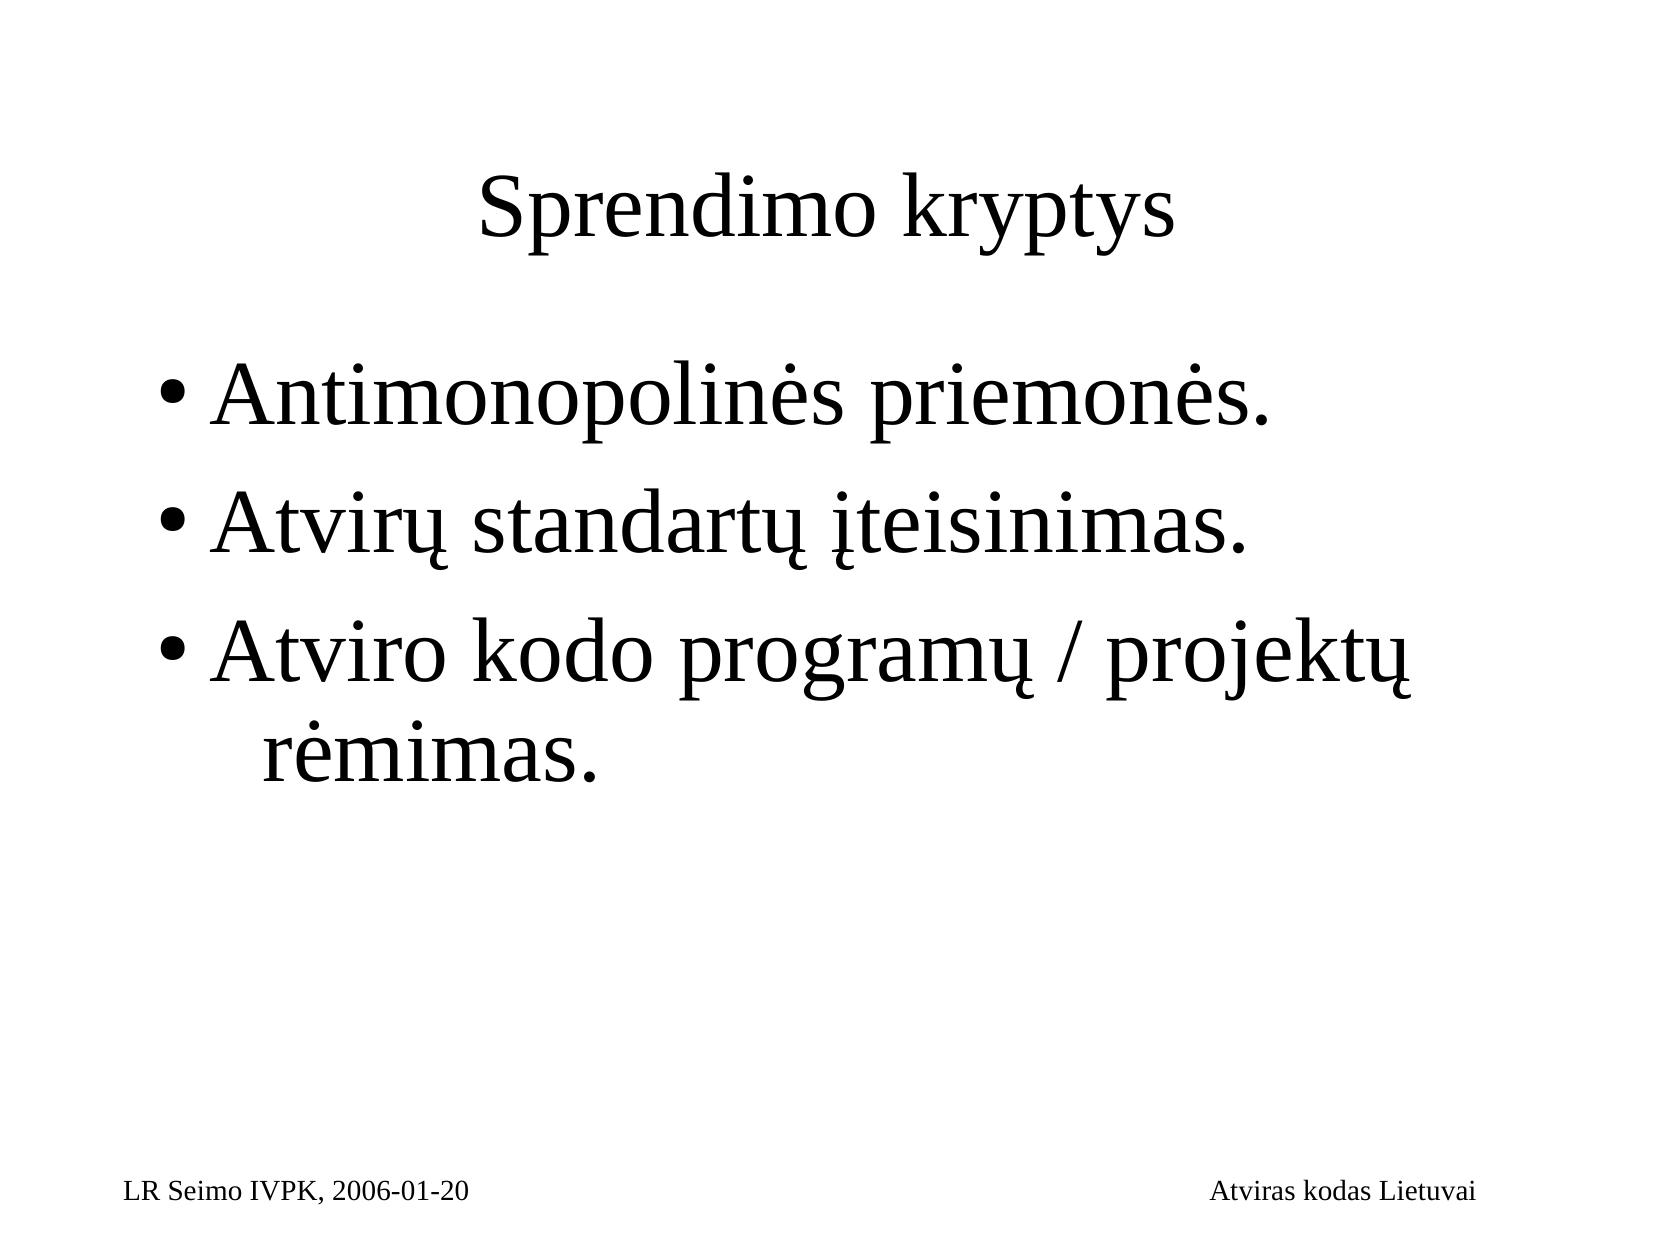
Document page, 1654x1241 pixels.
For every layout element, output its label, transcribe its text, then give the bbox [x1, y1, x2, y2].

title Sprendimo kryptys [121, 102, 1534, 310]
list Antimonopolinės priemonės. Atvirų standartų įteisinimas. Atviro kodo programų / projektų rėmimas. [121, 344, 1534, 1126]
